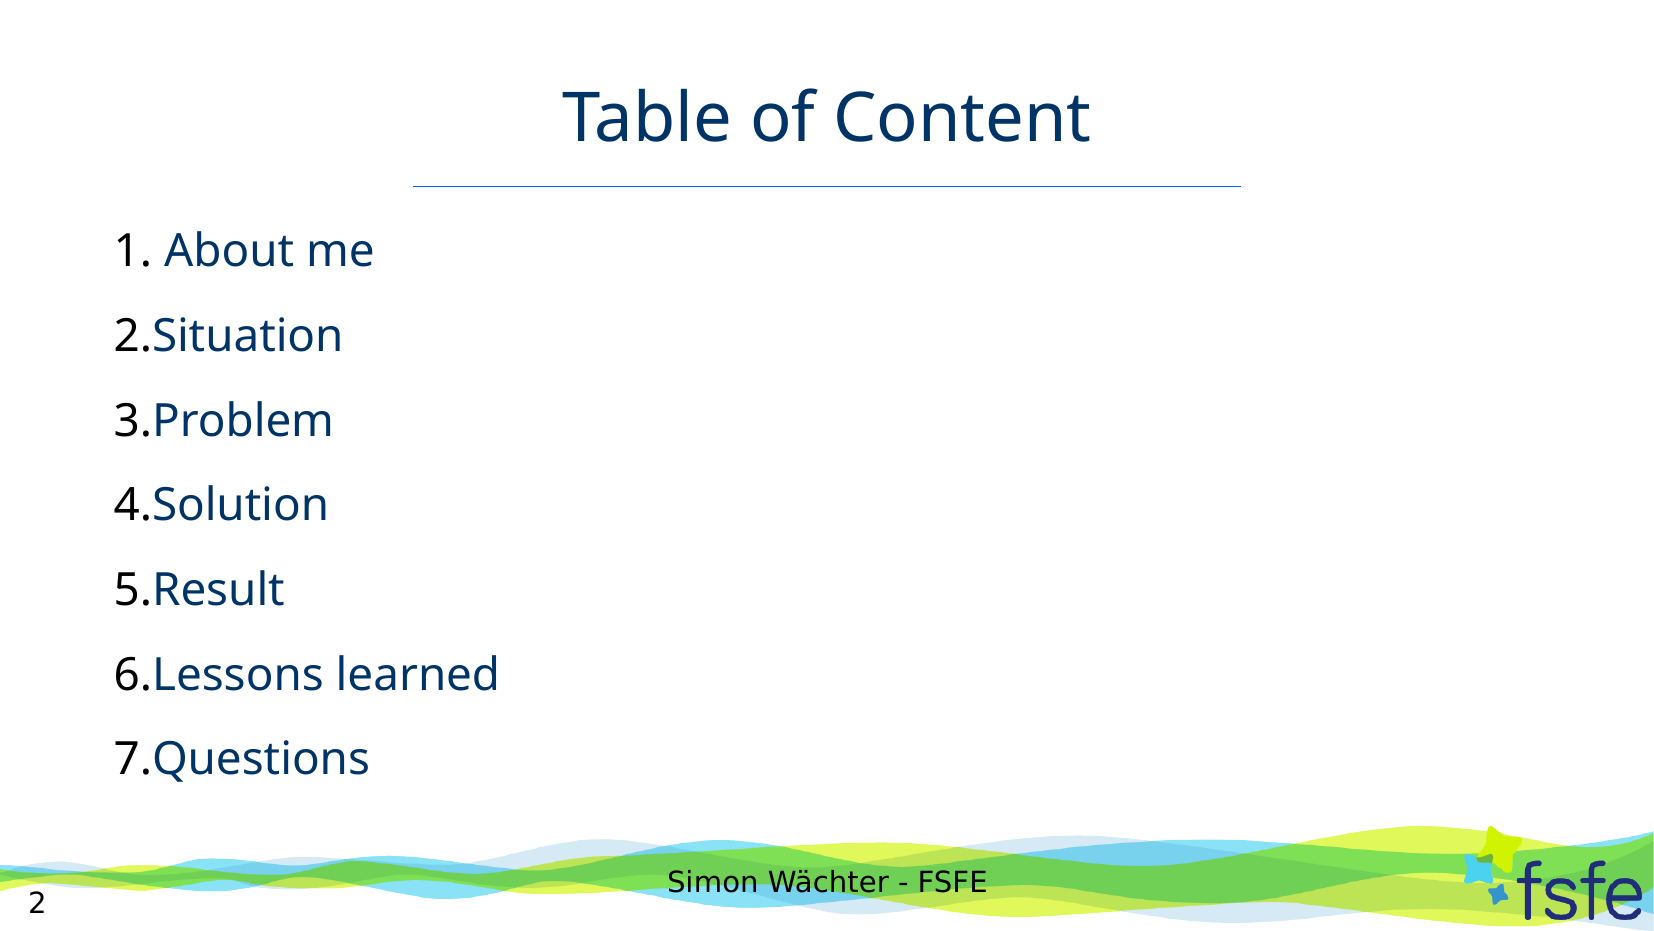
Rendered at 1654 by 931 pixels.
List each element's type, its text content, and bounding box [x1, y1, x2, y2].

list About me Situation Problem Solution Result Lessons learned Questions [82, 217, 1571, 758]
title Table of Content [82, 37, 1571, 193]
picture [0, 826, 1654, 931]
